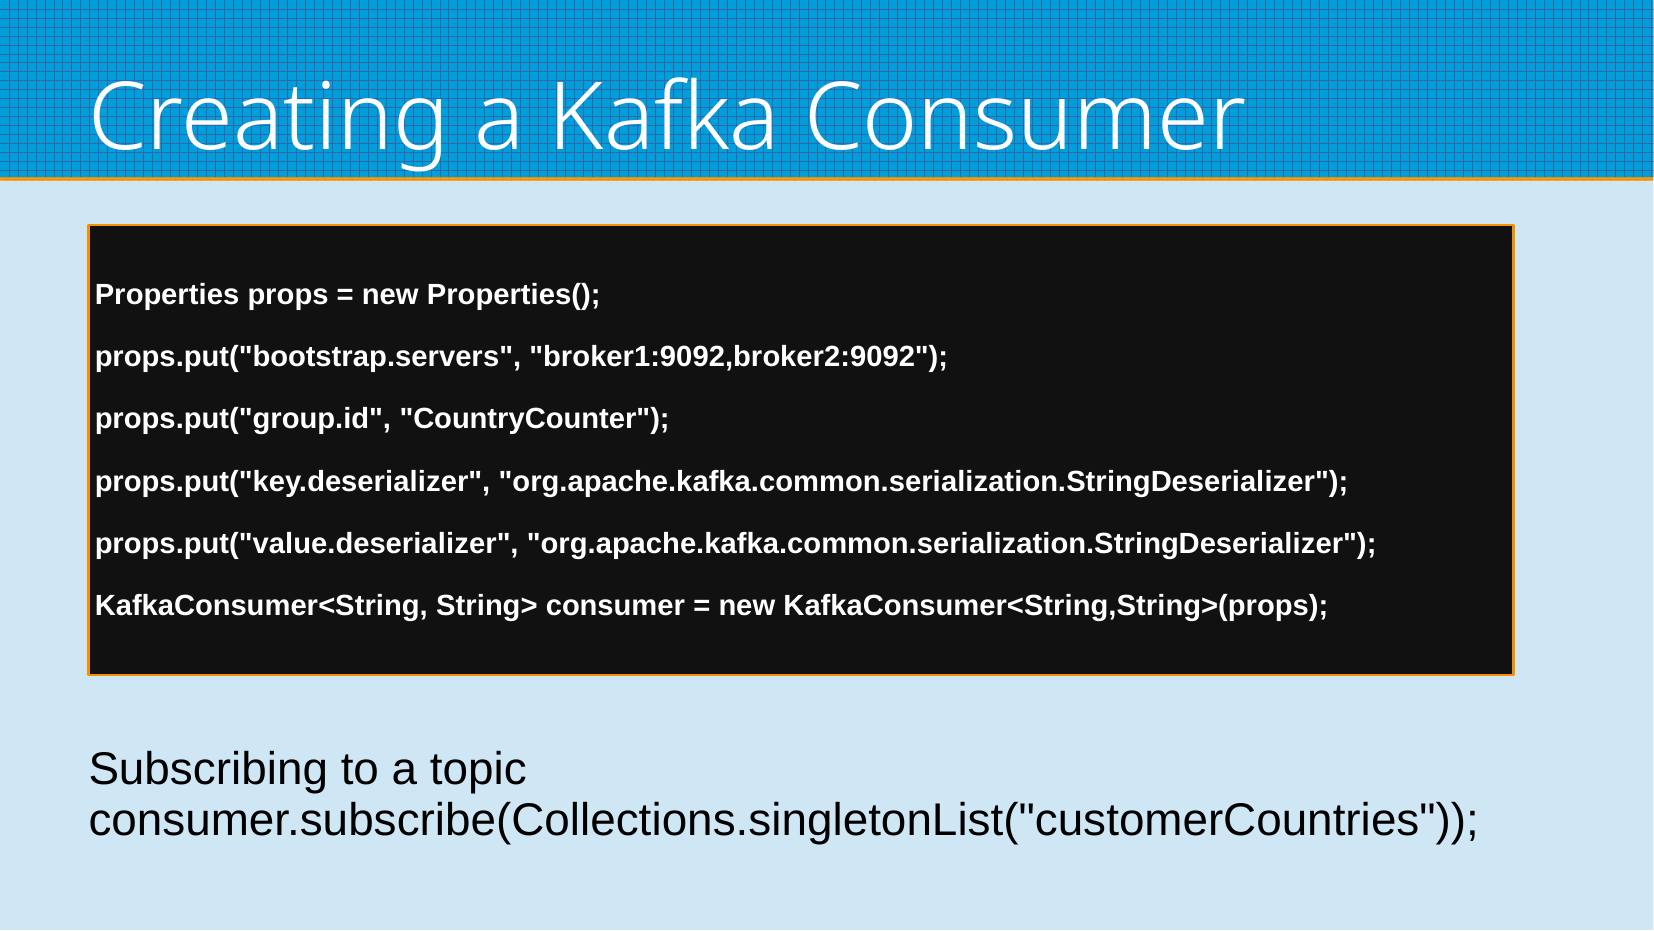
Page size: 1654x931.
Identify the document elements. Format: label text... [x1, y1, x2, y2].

text_box Subscribing to a topic consumer.subscribe(Collections.singletonList("customerCountries")); [82, 694, 1518, 894]
title Creating a Kafka Consumer [88, 14, 1565, 178]
text_box Properties props = new Properties(); props.put("bootstrap.servers", "broker1:9092,broker2:9092"); props.put("group.id", "CountryCounter"); props.put("key.deserializer", "org.apache.kafka.common.serialization.StringDeserializer"); props.put("value.deserializer", "org.apache.kafka.common.serialization.StringDeserializer"); KafkaConsumer<String, String> consumer = new KafkaConsumer<String,String>(props); [88, 225, 1514, 676]
